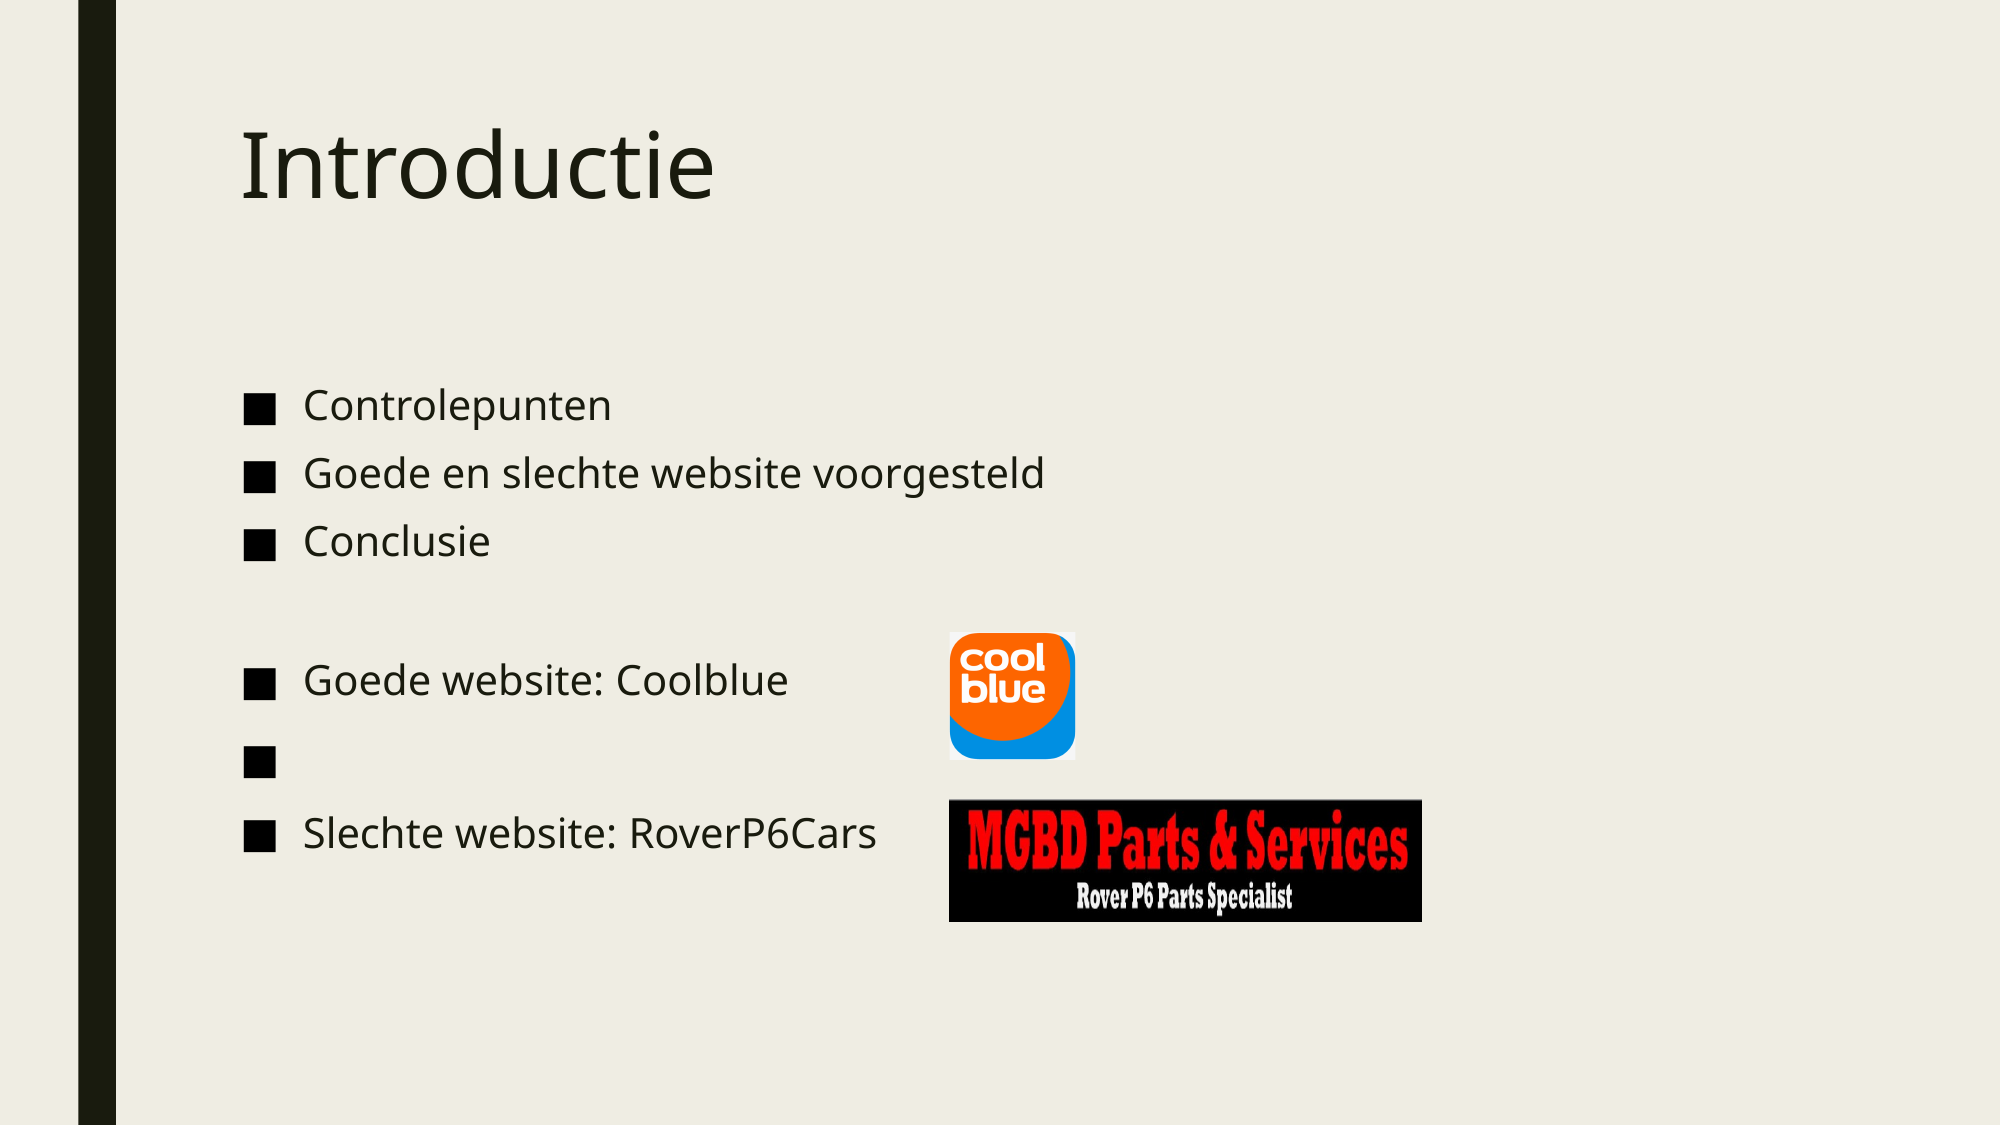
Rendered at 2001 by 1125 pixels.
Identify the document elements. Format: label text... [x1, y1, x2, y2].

picture [949, 632, 1076, 760]
list Controlepunten Goede en slechte website voorgesteld Conclusie Goede website: Coolblue Slechte website: RoverP6Cars [225, 375, 1801, 963]
title Introductie [225, 112, 1801, 357]
picture [949, 800, 1422, 922]
